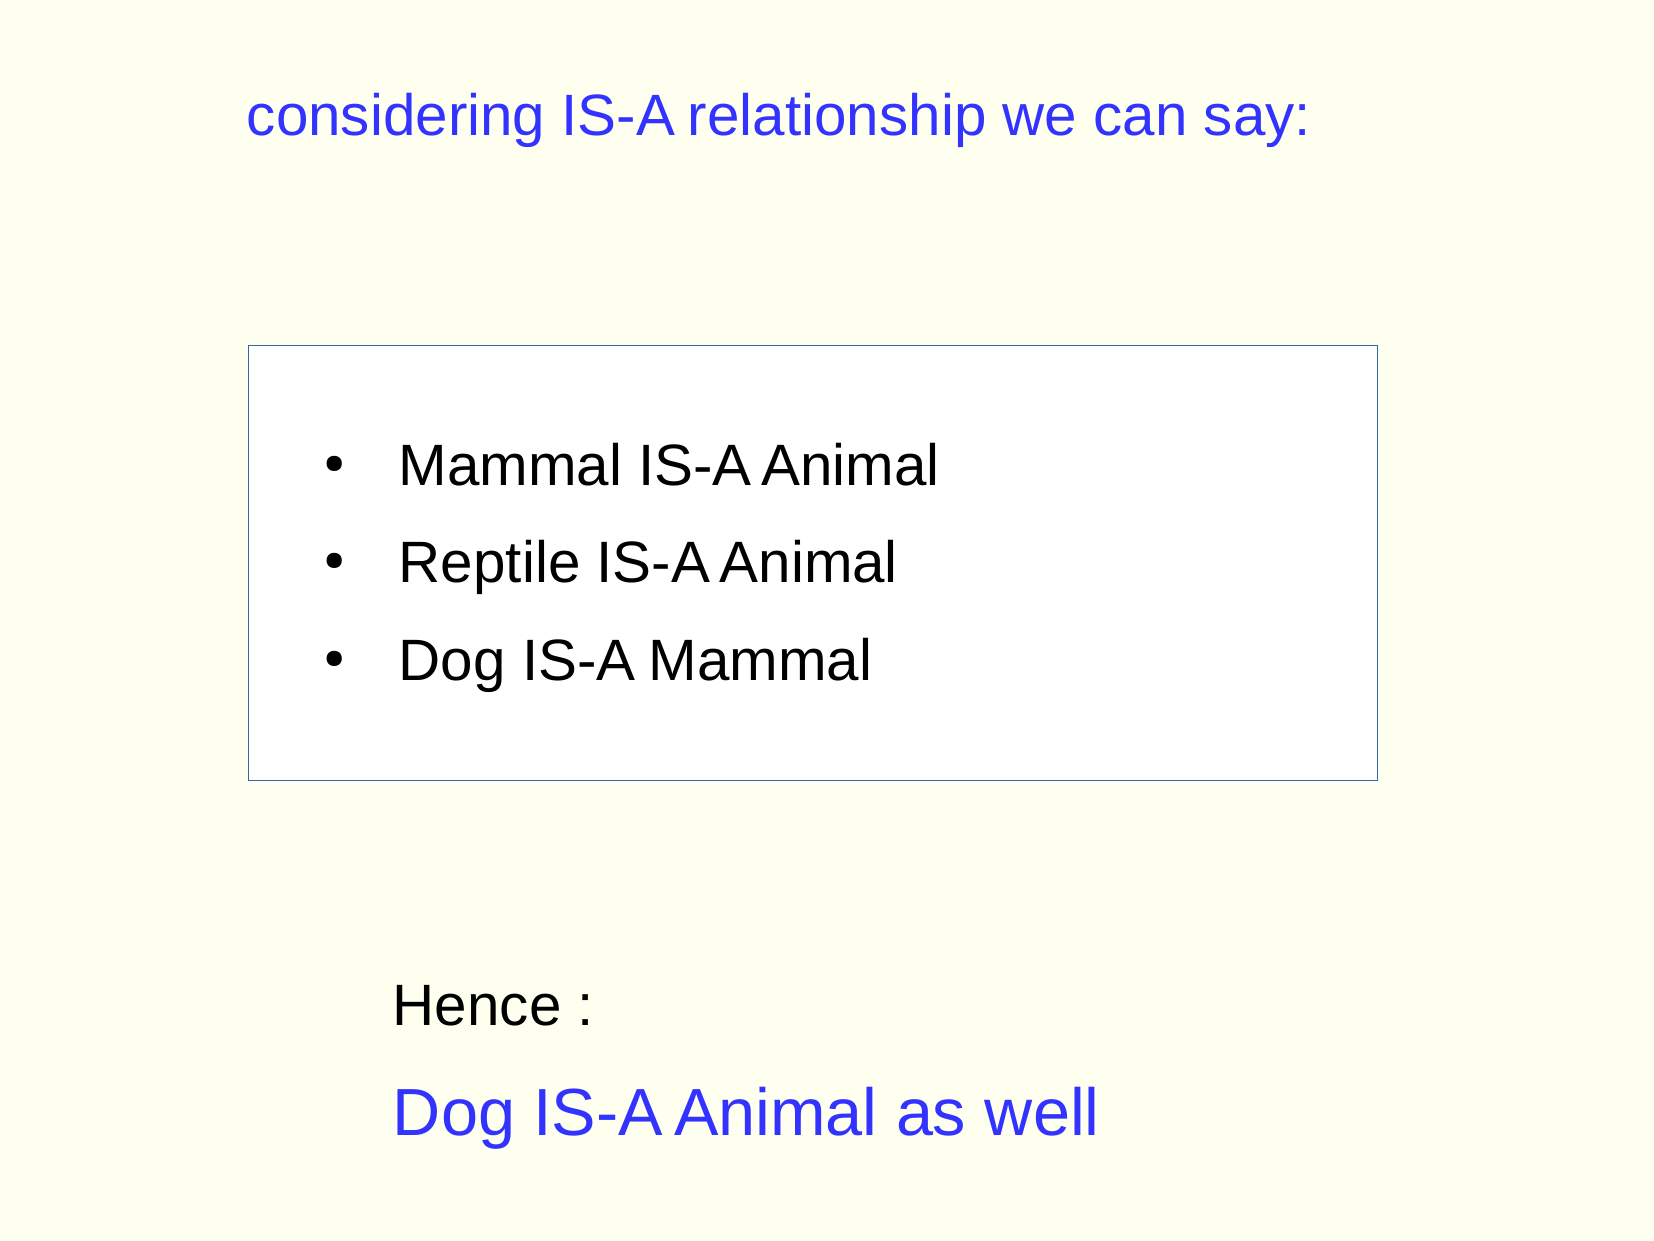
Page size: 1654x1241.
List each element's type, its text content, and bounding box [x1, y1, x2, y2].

text_box Hence : Dog IS-A Animal as well [378, 932, 1249, 1125]
text_box Mammal IS-A Animal Reptile IS-A Animal Dog IS-A Mammal [248, 345, 1378, 781]
text_box considering IS-A relationship we can say: [232, 75, 1373, 155]
